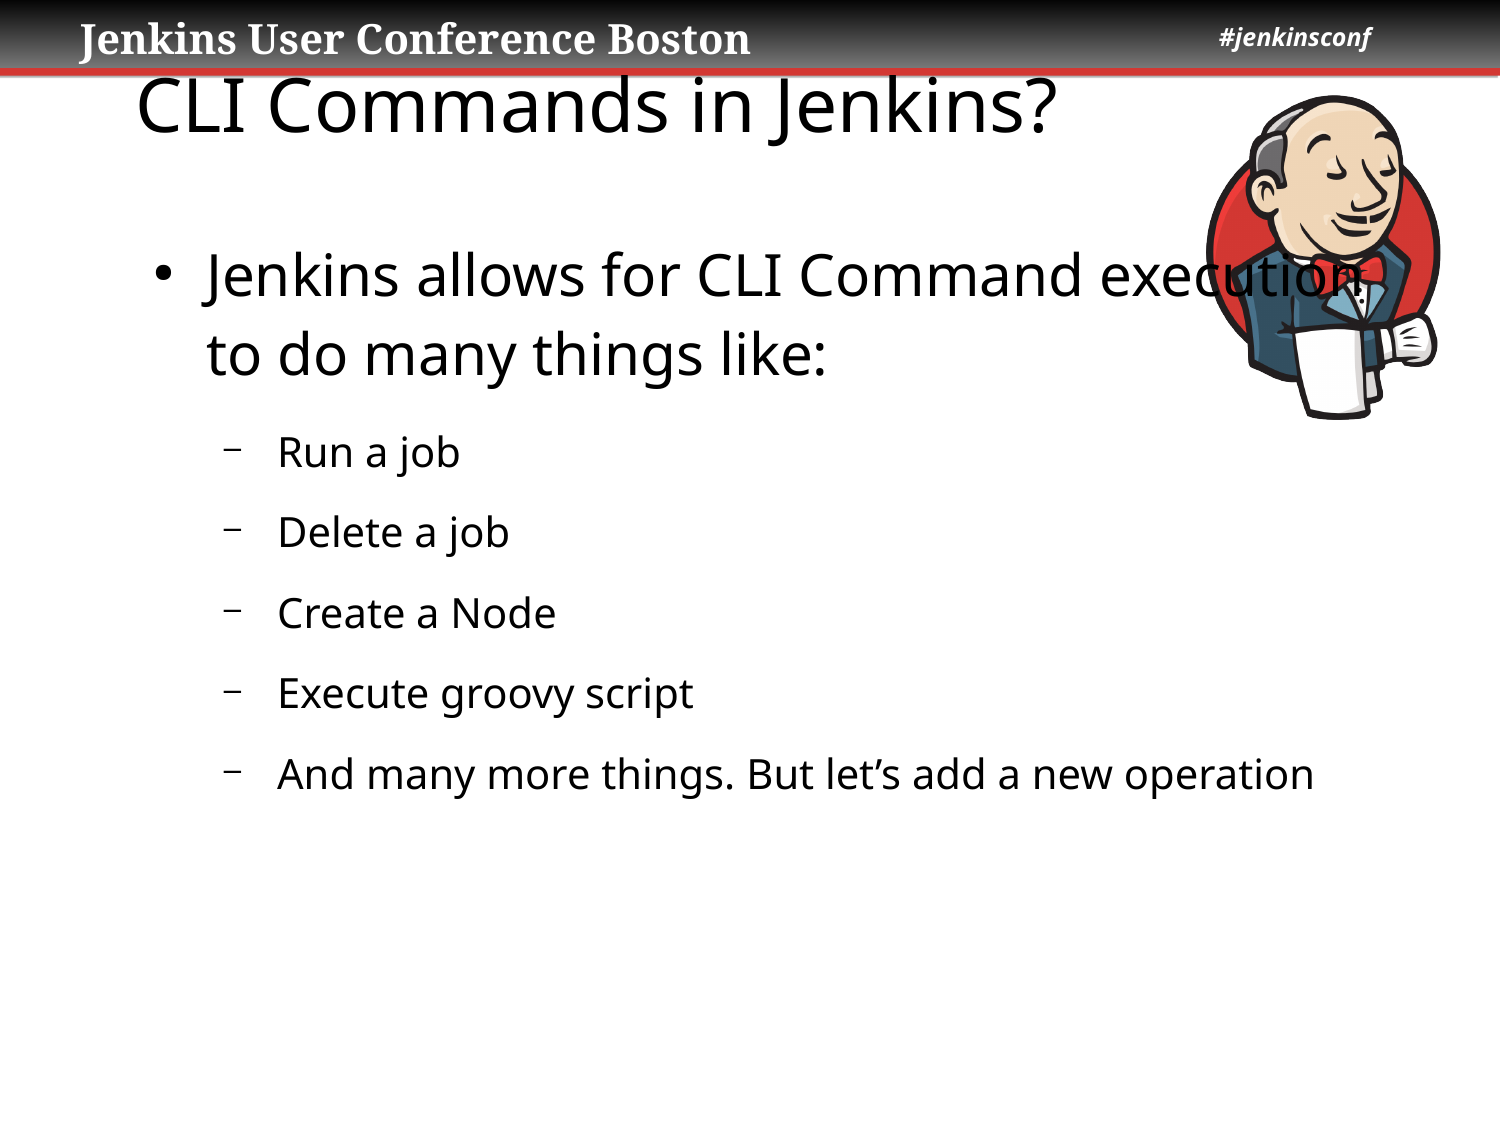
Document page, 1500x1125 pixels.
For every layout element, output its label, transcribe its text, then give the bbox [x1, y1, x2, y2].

title CLI Commands in Jenkins? [135, 66, 1425, 234]
list Jenkins allows for CLI Command execution to do many things like: Run a job Delete a job Create a Node Execute groovy script And many more things. But let’s add a new operation [135, 234, 1425, 1025]
picture [1425, 95, 1441, 420]
